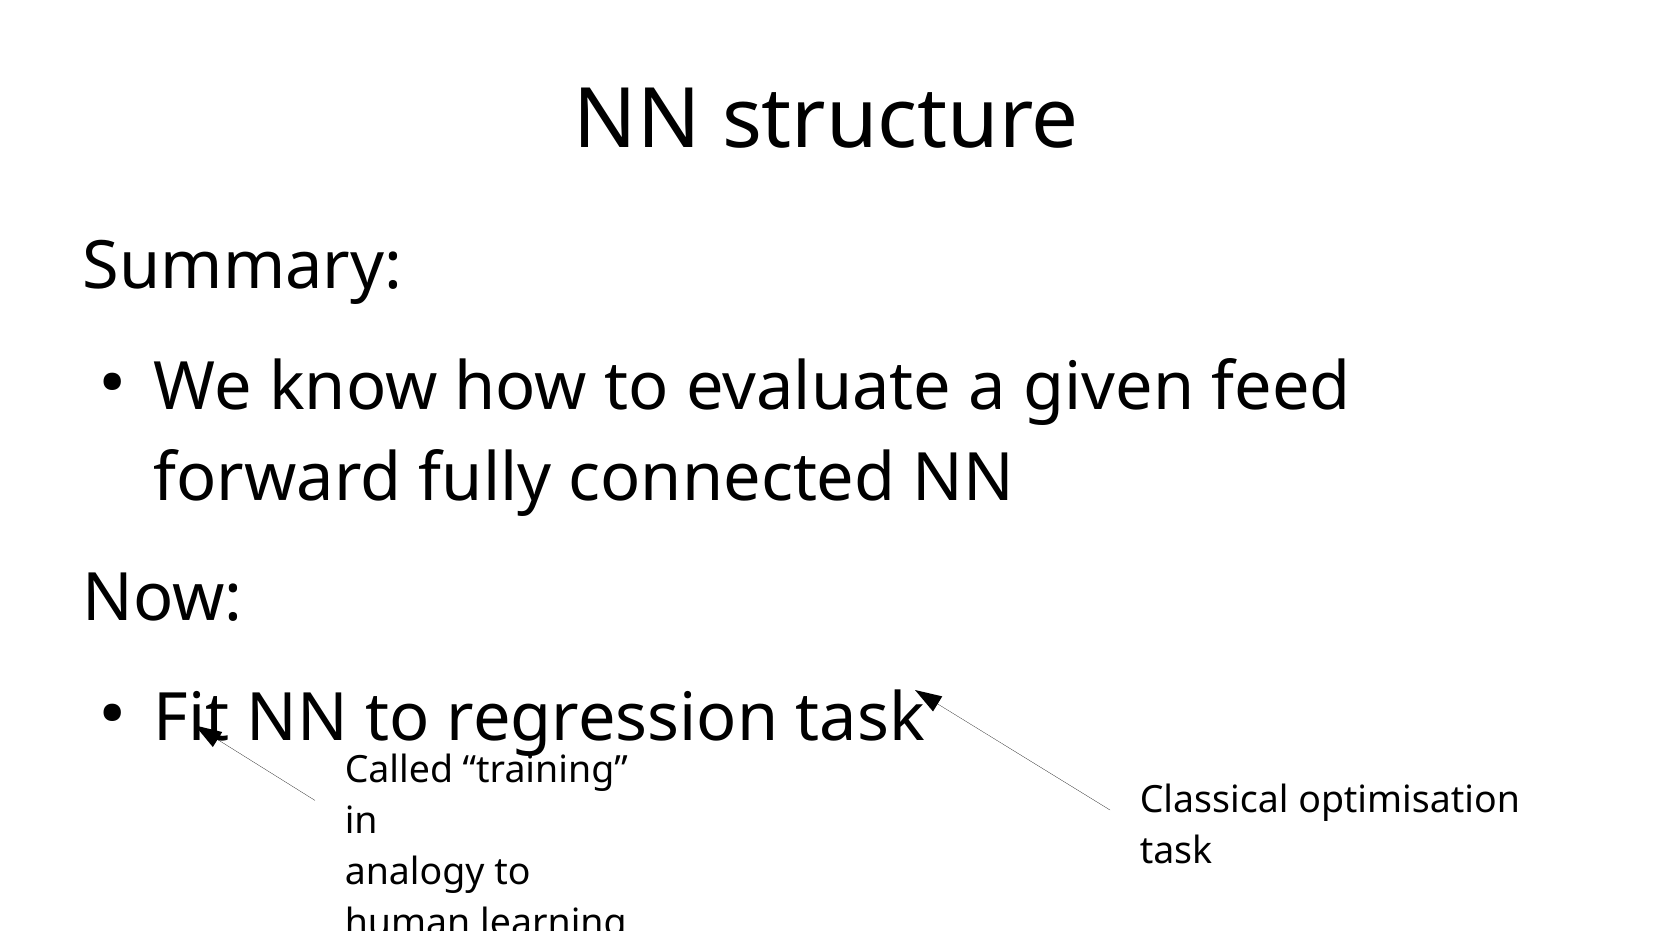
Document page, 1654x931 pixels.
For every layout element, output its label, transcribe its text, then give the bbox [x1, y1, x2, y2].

text_box Classical optimisation task [1125, 765, 1561, 906]
list Summary: We know how to evaluate a given feed forward fully connected NN Now: Fit NN to regression task [82, 217, 1571, 811]
text_box Called “training” in analogy to human learning [330, 735, 676, 931]
title NN structure [82, 37, 1571, 193]
